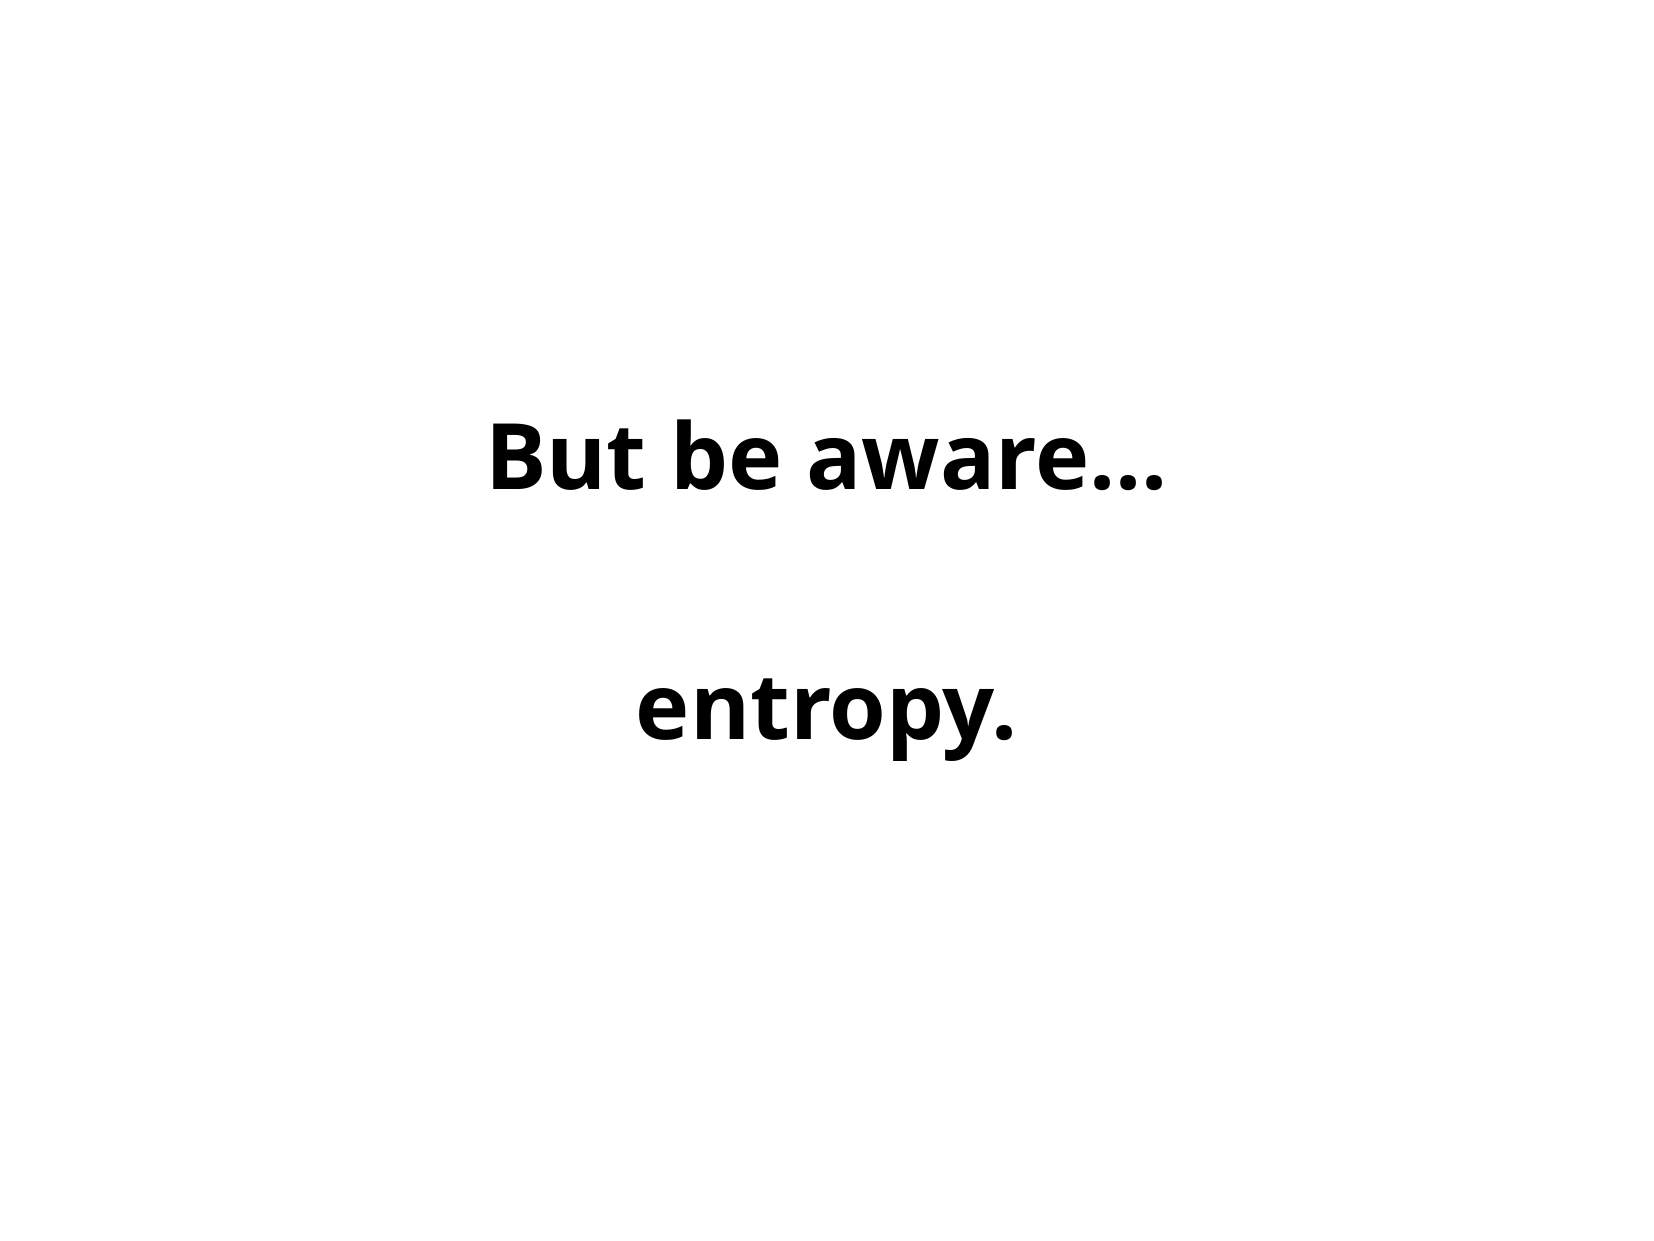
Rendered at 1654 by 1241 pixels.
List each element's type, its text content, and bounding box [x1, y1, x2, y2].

subtitle But be aware... entropy. [82, 49, 1571, 1109]
